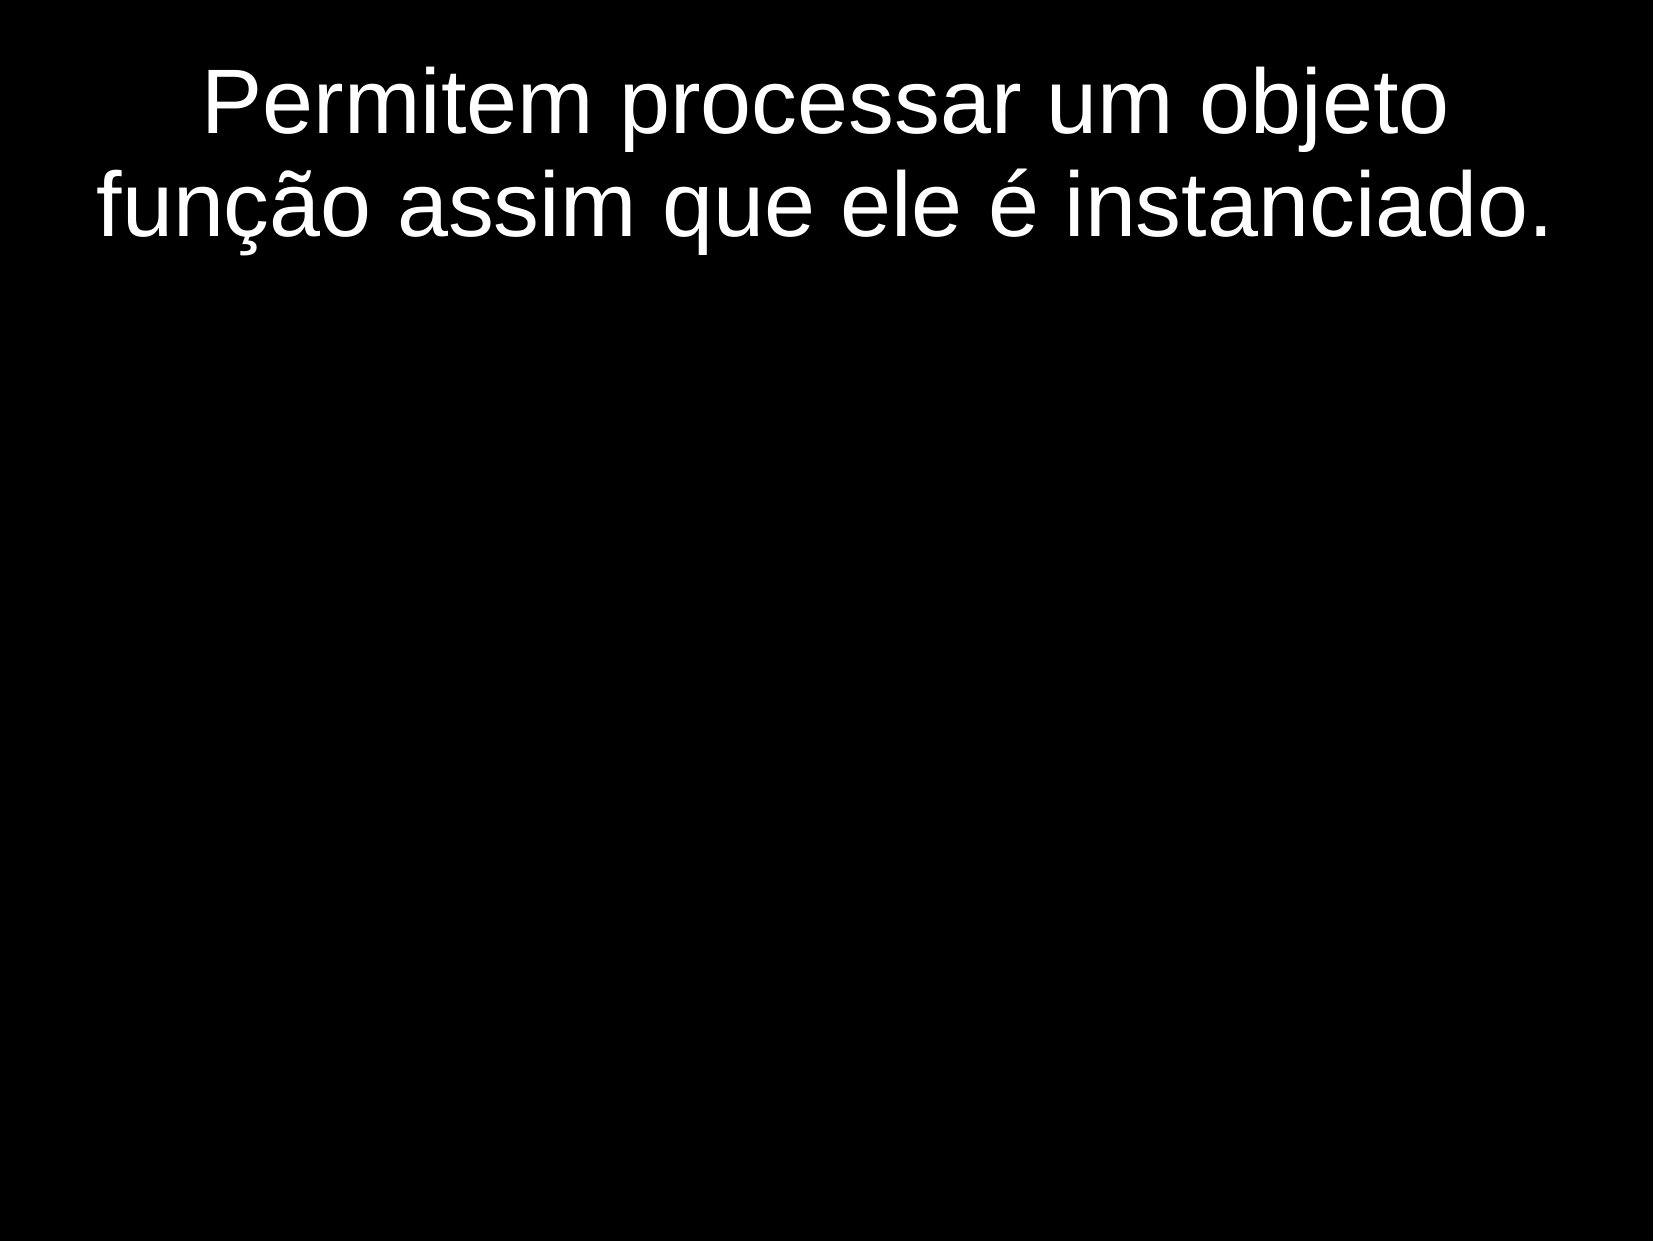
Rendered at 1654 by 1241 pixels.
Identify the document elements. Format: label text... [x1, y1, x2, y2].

title Permitem processar um objeto função assim que ele é instanciado. [82, 50, 1571, 256]
